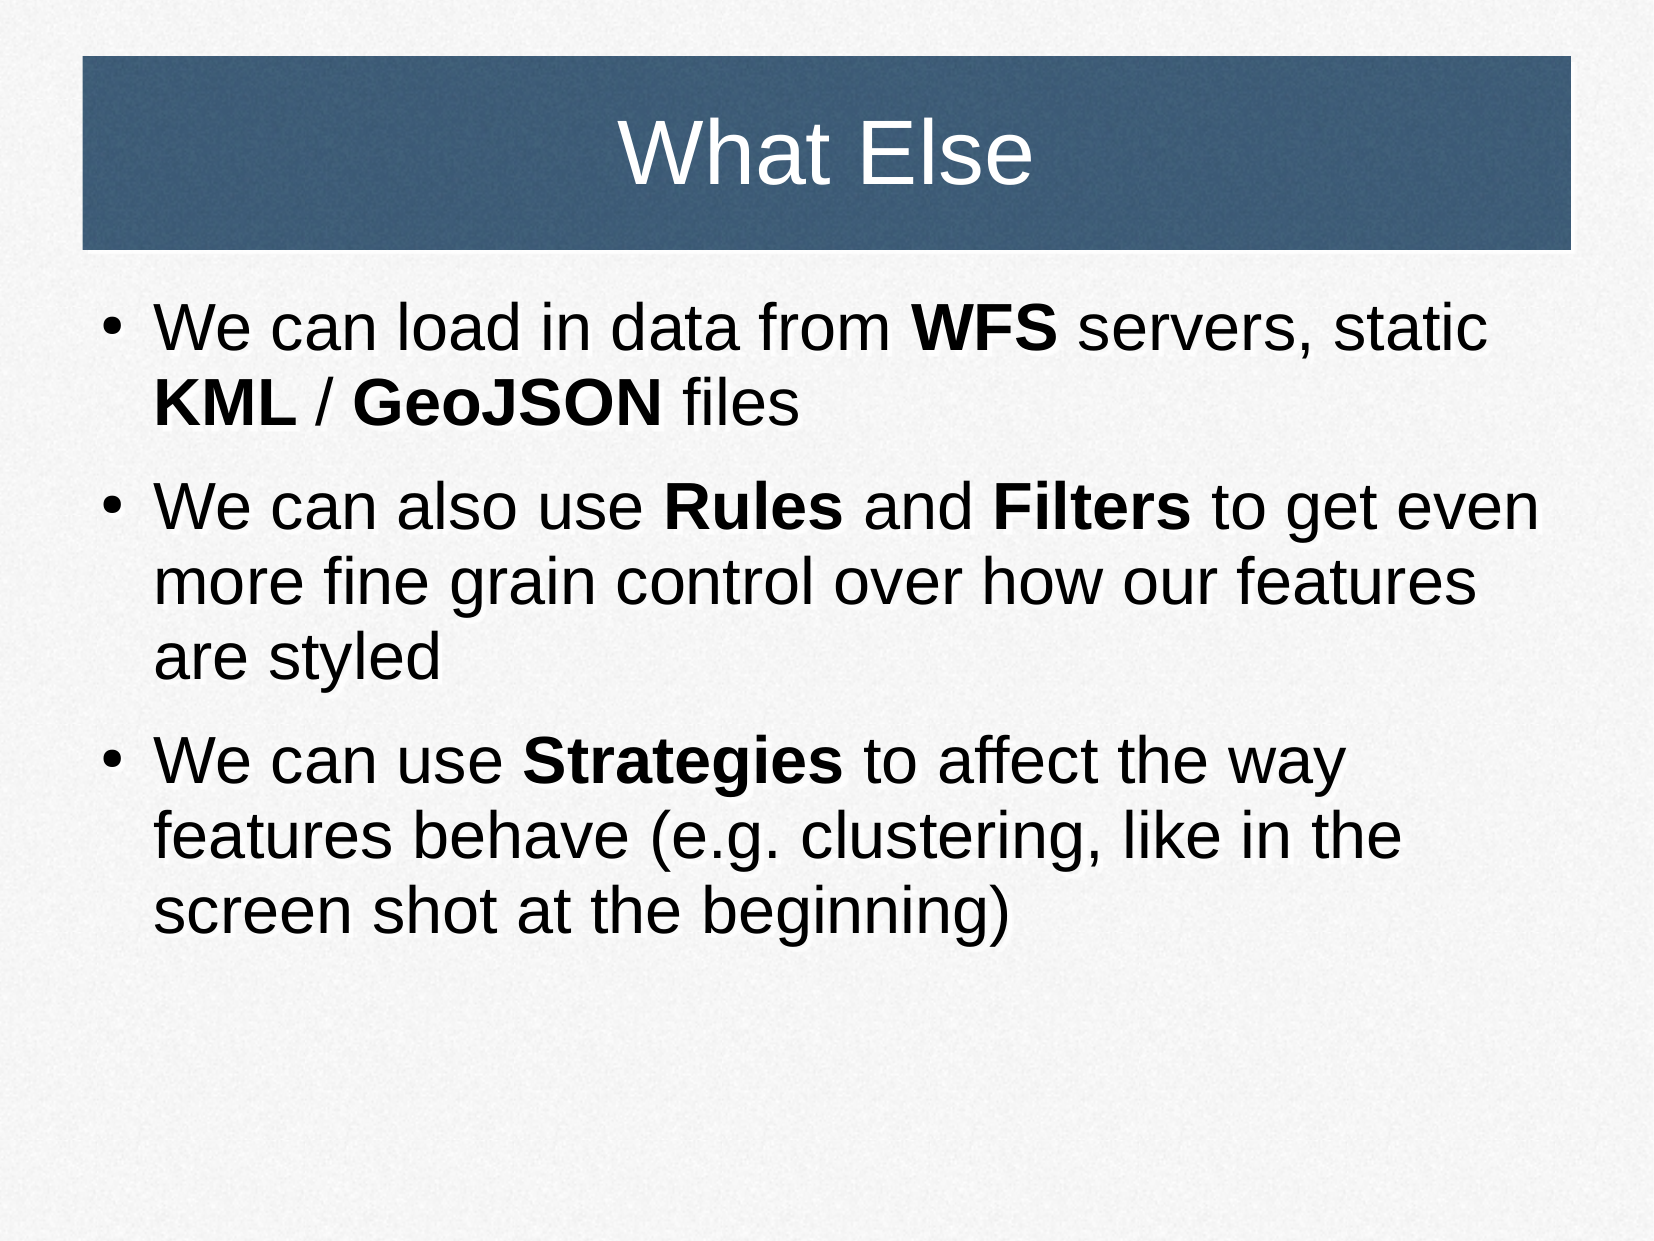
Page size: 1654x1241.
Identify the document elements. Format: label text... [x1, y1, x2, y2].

picture [0, 0, 1654, 1241]
list We can load in data from WFS servers, static KML / GeoJSON files We can also use Rules and Filters to get even more fine grain control over how our features are styled We can use Strategies to affect the way features behave (e.g. clustering, like in the screen shot at the beginning) [82, 290, 1571, 1109]
title What Else [82, 56, 1571, 250]
